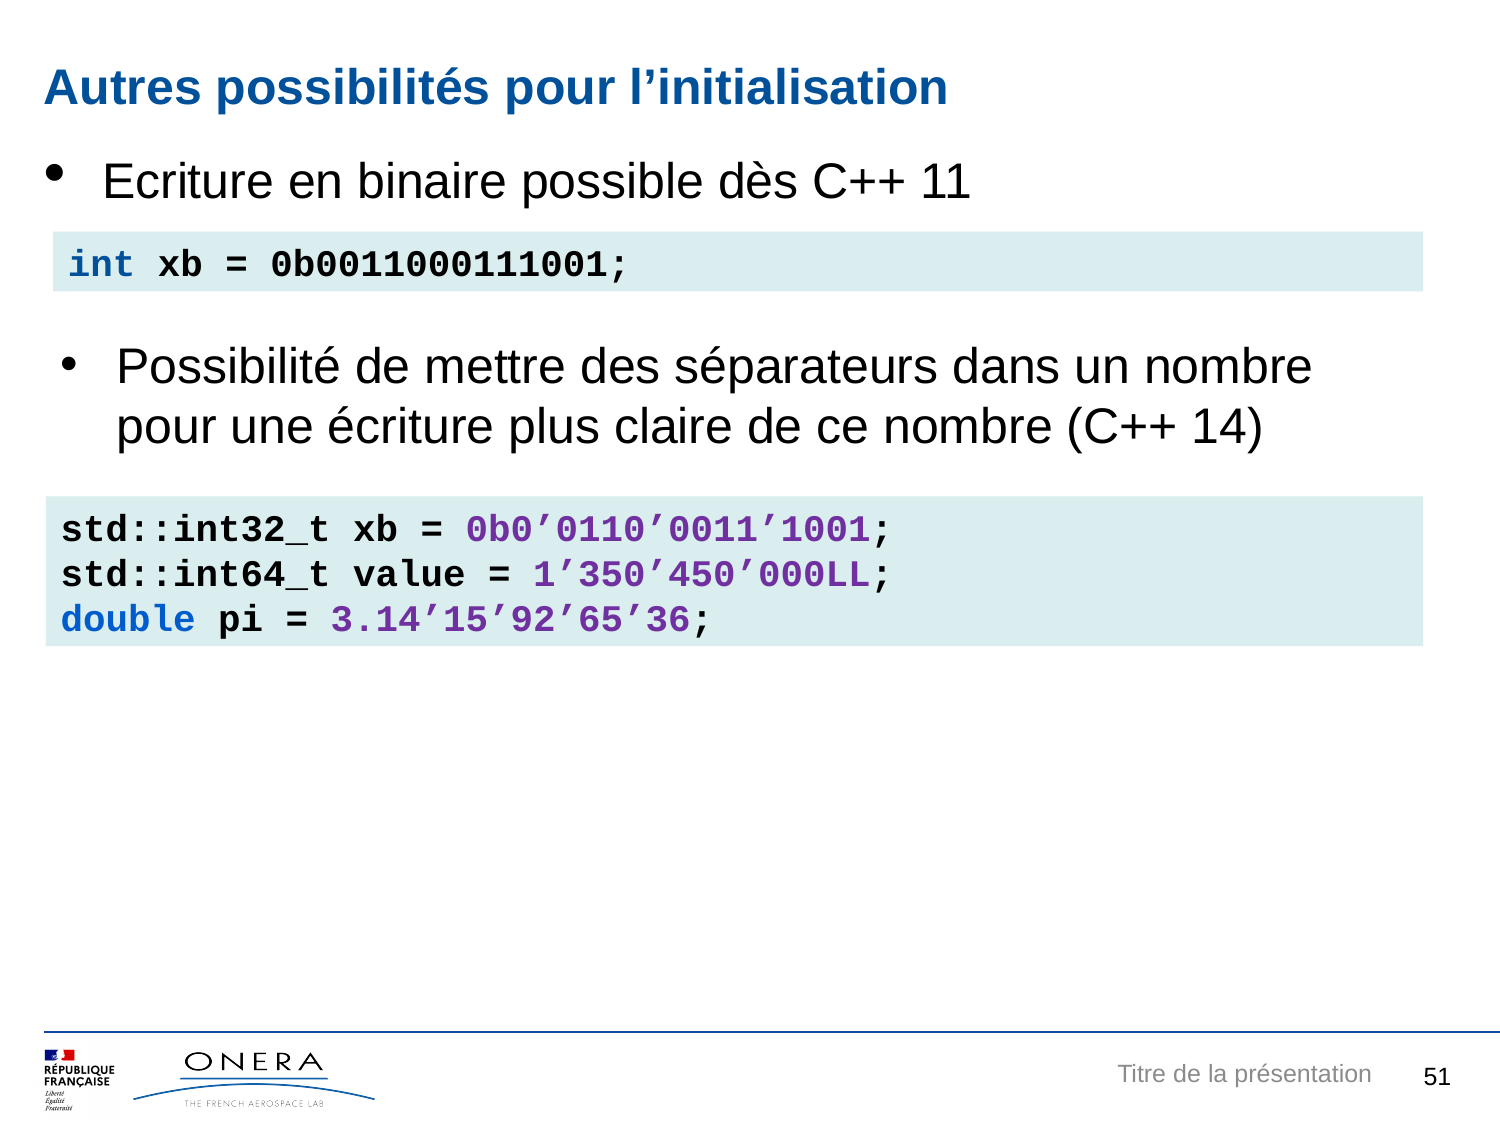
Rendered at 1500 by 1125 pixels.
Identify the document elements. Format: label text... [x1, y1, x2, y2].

picture [133, 1052, 375, 1107]
picture [34, 1039, 125, 1121]
text_box std::int32_t xb = 0b0’0110’0011’1001; std::int64_t value = 1’350’450’000LL; double pi = 3.14’15’92’65’36; [45, 496, 1424, 647]
text_box Ecriture en binaire possible dès C++ 11 [45, 148, 1321, 220]
text_box Possibilité de mettre des séparateurs dans un nombre pour une écriture plus claire de ce nombre (C++ 14) [45, 326, 1424, 462]
text_box Autres possibilités pour l’initialisation [43, 0, 1486, 169]
text_box Titre de la présentation [466, 1042, 1388, 1103]
text_box <numéro> [1374, 1025, 1500, 1125]
text_box int xb = 0b0011000111001; [53, 231, 1424, 292]
